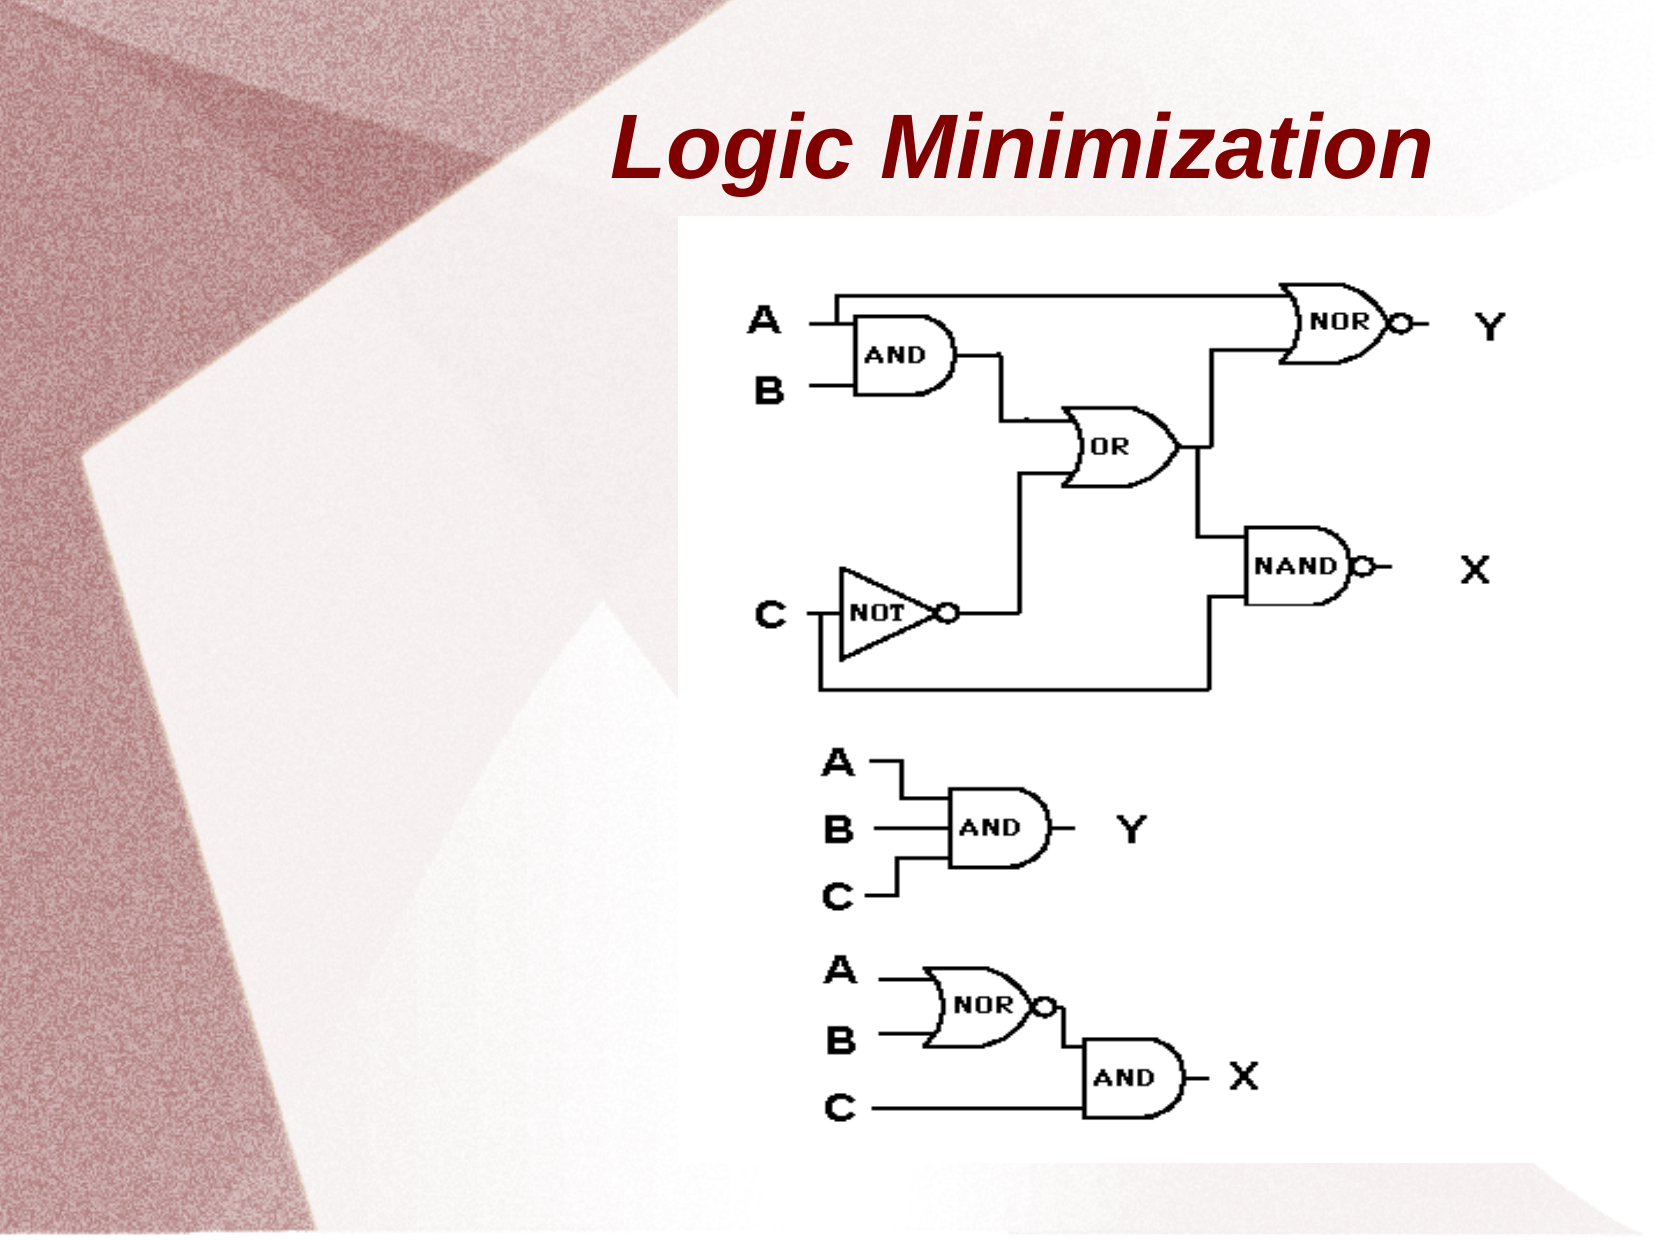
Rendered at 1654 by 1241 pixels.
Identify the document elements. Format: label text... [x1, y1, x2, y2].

title Logic Minimization [426, 43, 1436, 251]
picture [0, 0, 1654, 1241]
